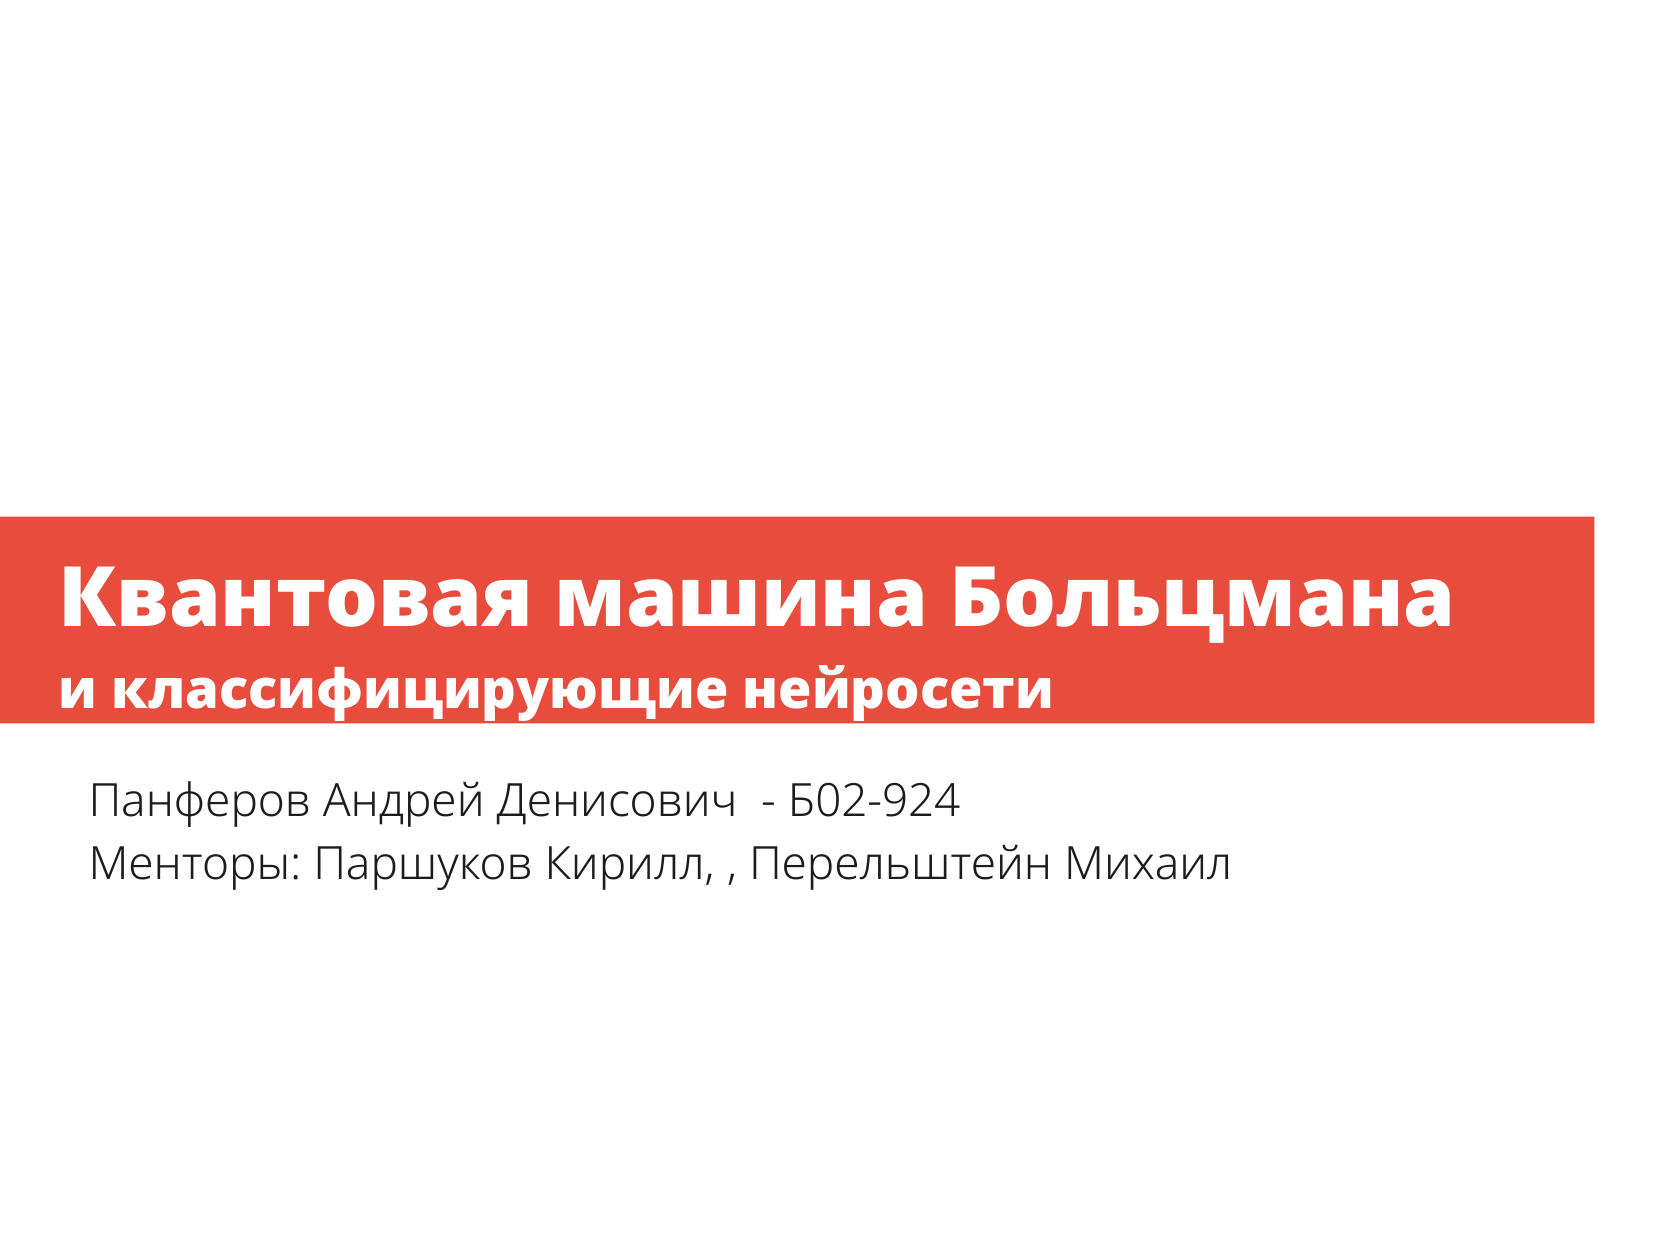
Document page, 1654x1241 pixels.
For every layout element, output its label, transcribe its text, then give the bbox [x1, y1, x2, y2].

title Квантовая машина Больцмана и классифицирующие нейросети [59, 537, 1595, 686]
subtitle Панферов Андрей Денисович - Б02-924 Менторы: Паршуков Кирилл, , Перельштейн Михаил [88, 767, 1595, 1182]
